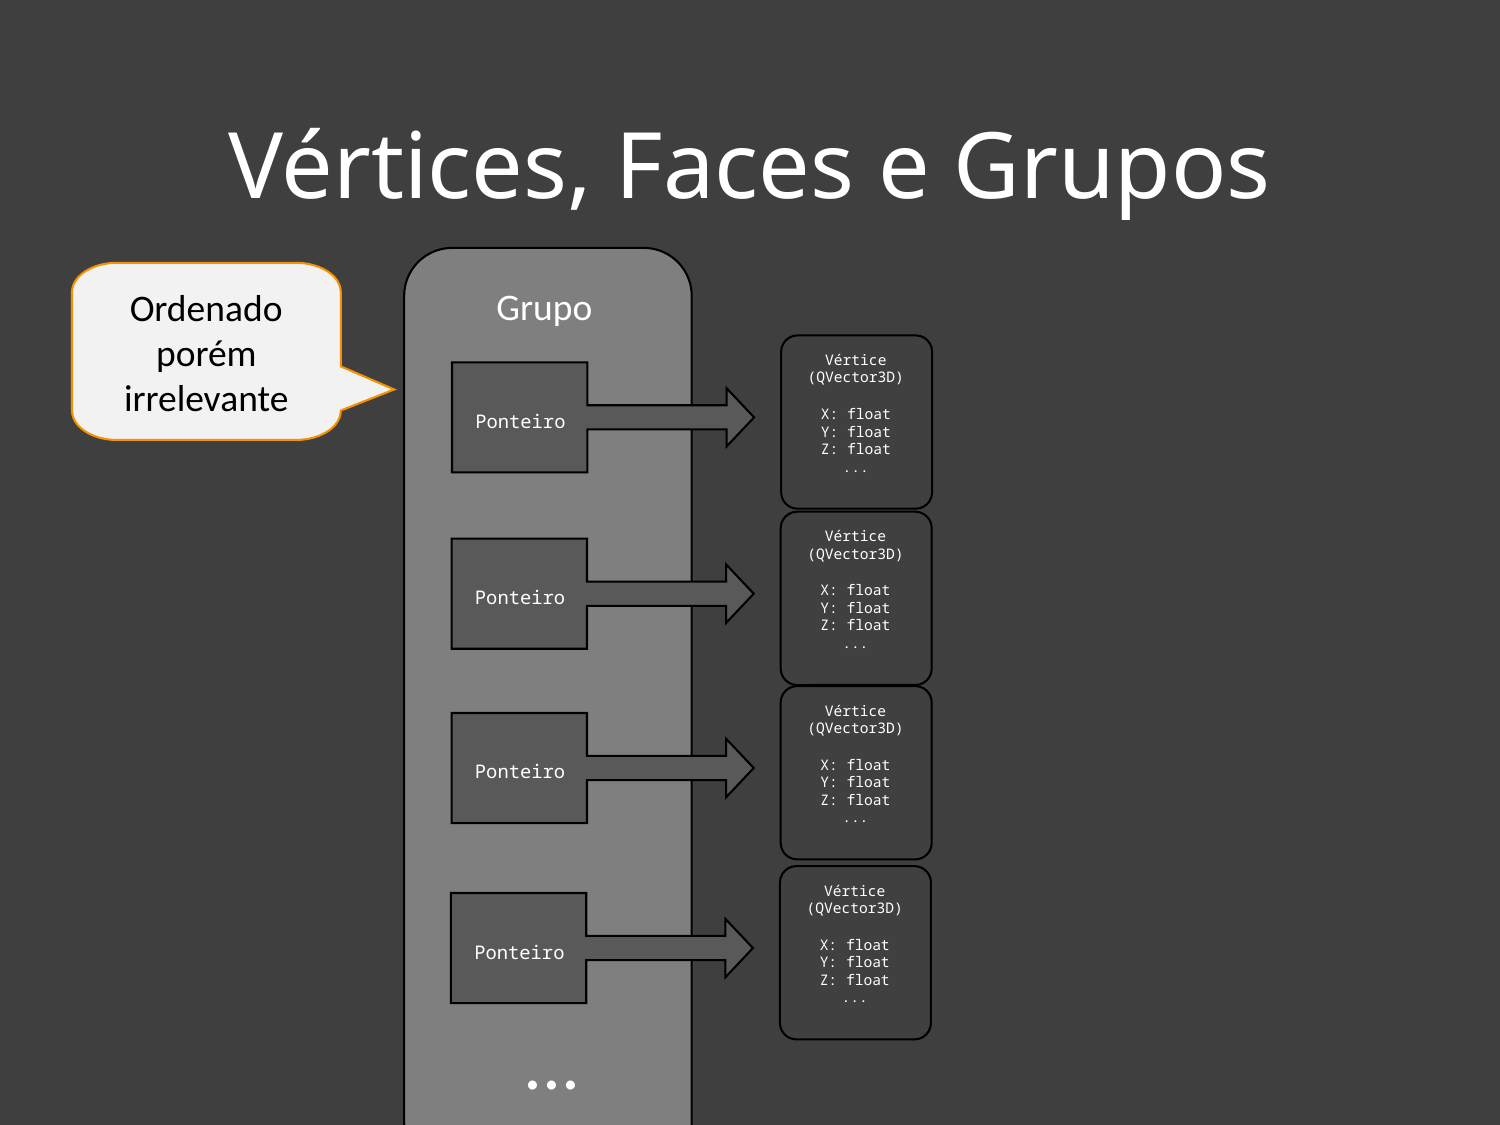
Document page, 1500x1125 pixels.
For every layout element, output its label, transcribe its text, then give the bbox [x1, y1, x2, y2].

text_box Ponteiro [460, 578, 581, 617]
text_box Vértice (QVector3D) [787, 343, 925, 394]
text_box Ponteiro [459, 932, 580, 971]
text_box X: float Y: float Z: float ... [786, 928, 923, 1015]
text_box [779, 866, 931, 1040]
text_box Vértice (QVector3D) [787, 694, 924, 745]
text_box X: float Y: float Z: float ... [787, 573, 924, 660]
text_box Ordenado porém irrelevante [71, 262, 395, 440]
text_box [781, 335, 933, 509]
text_box X: float Y: float Z: float ... [787, 748, 924, 834]
text_box ... [450, 1006, 654, 1113]
text_box Ponteiro [460, 402, 581, 440]
text_box Grupo [435, 275, 654, 336]
title Vértices, Faces e Grupos [103, 59, 1397, 278]
text_box Ponteiro [460, 752, 581, 791]
text_box Vértice (QVector3D) [786, 874, 923, 925]
text_box Vértice (QVector3D) [787, 519, 924, 571]
text_box [780, 511, 932, 860]
text_box X: float Y: float Z: float ... [787, 397, 925, 484]
text_box [404, 247, 755, 1125]
